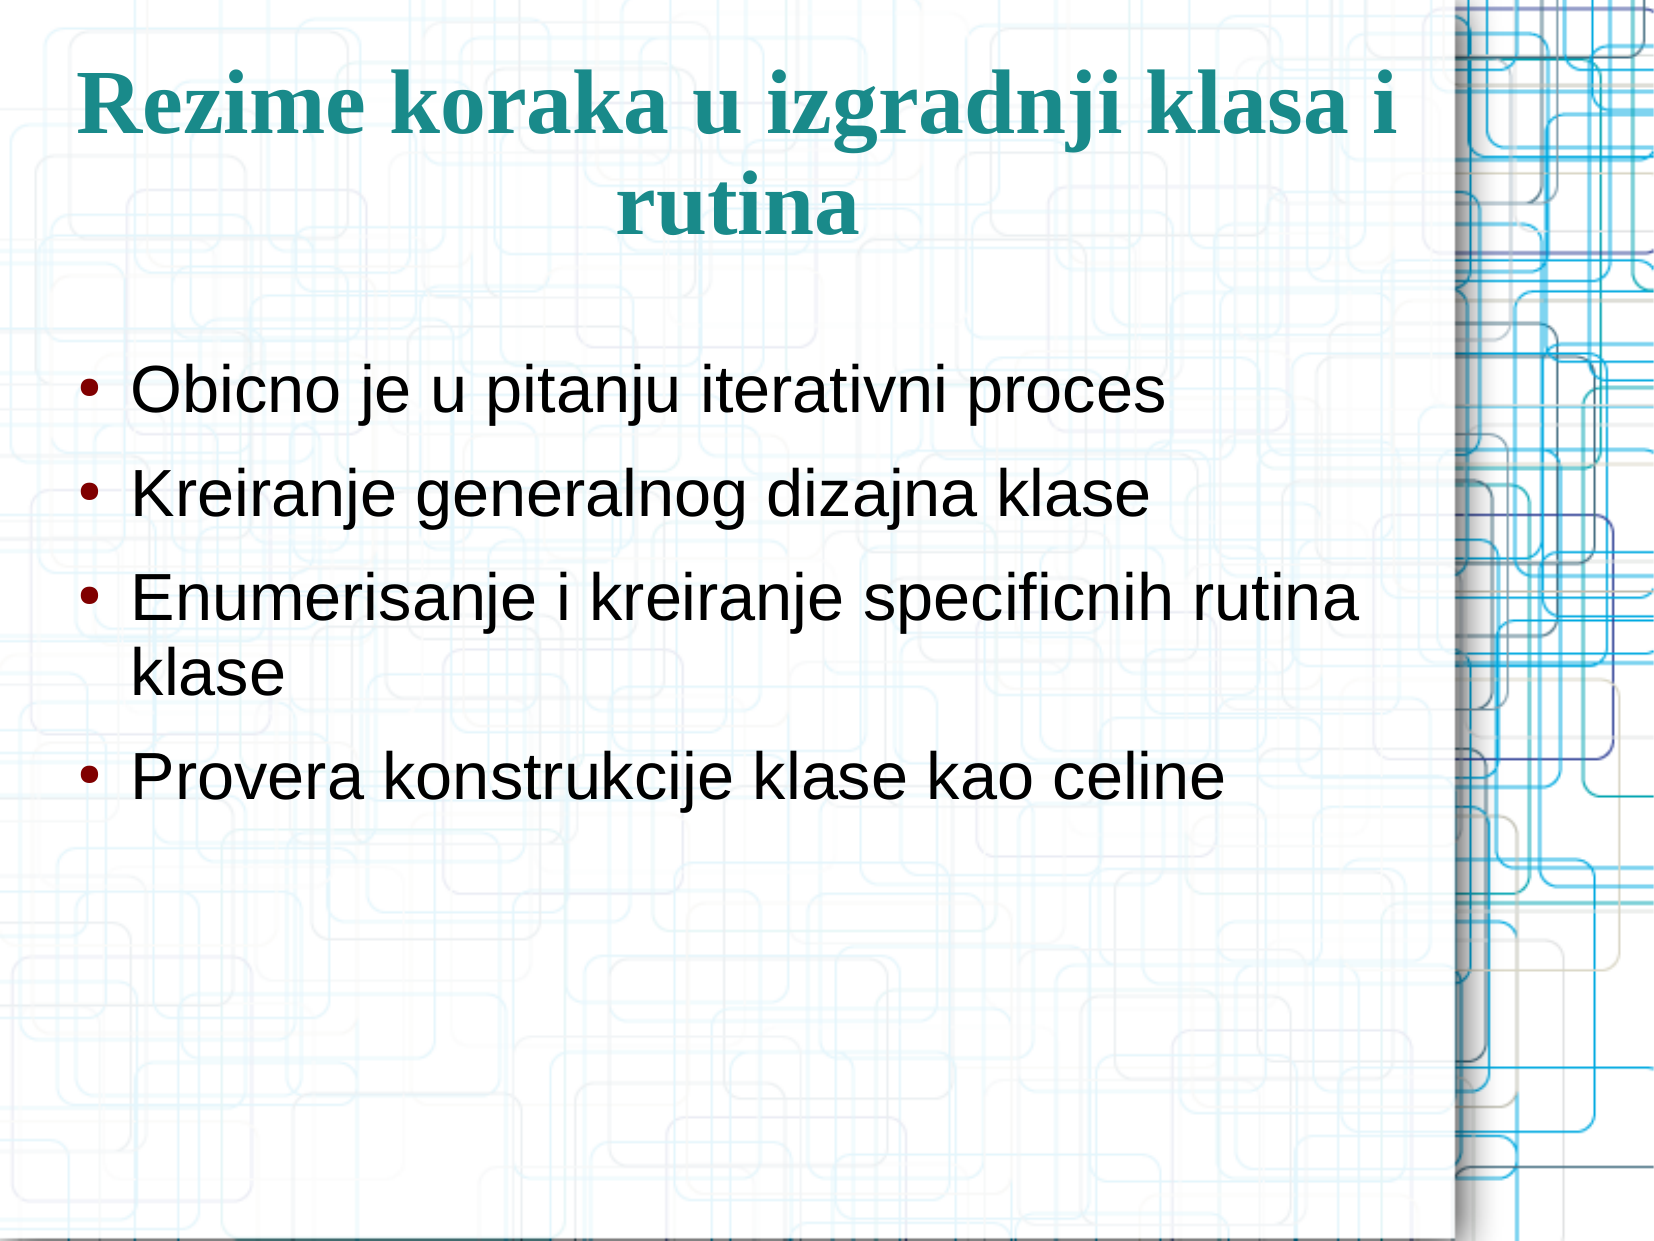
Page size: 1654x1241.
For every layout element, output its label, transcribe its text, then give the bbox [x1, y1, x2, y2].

title Rezime koraka u izgradnji klasa i rutina [59, 49, 1418, 257]
picture [0, 0, 1654, 1241]
list Obicno je u pitanju iterativni proces Kreiranje generalnog dizajna klase Enumerisanje i kreiranje specificnih rutina klase Provera konstrukcije klase kao celine [60, 351, 1395, 1171]
